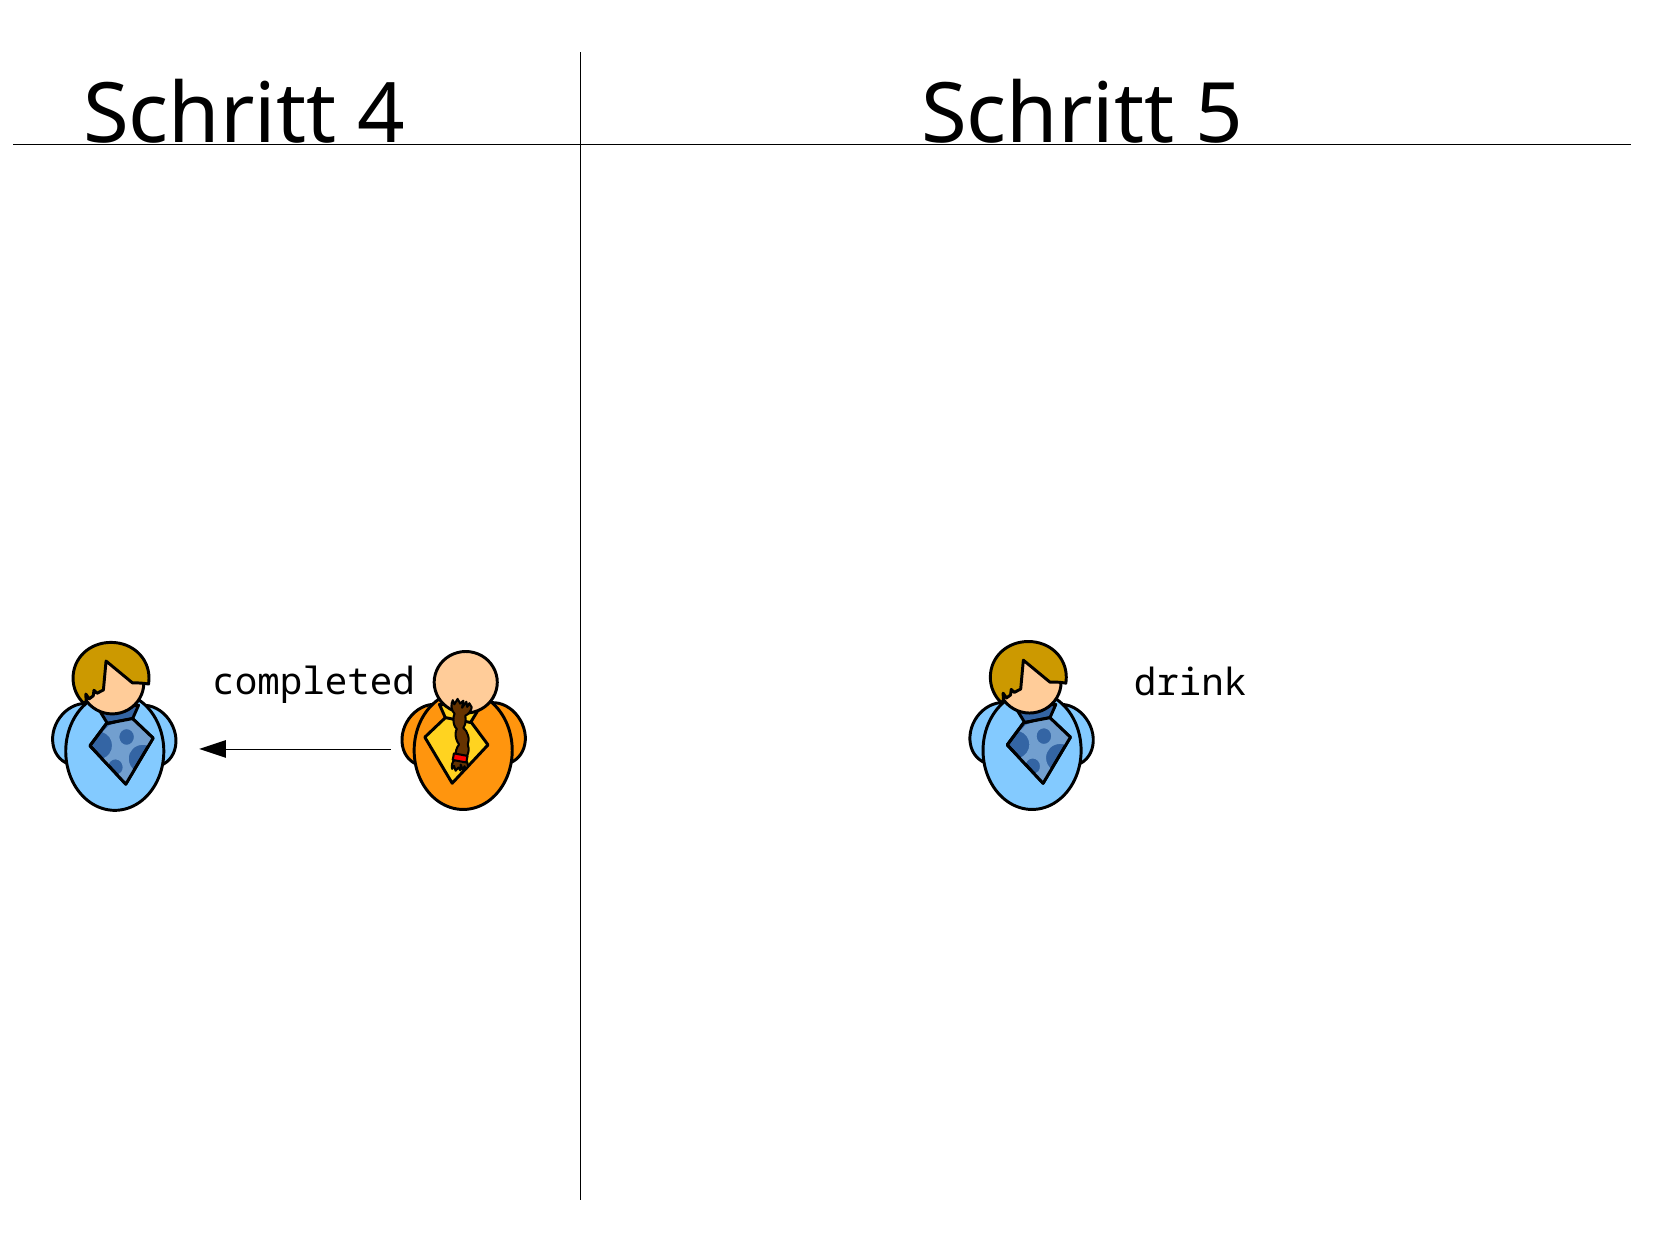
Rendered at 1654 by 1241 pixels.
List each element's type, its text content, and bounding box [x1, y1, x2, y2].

text_box Schritt 5 [906, 46, 1351, 145]
text_box [403, 651, 526, 810]
text_box completed [197, 647, 430, 749]
text_box [52, 642, 176, 811]
text_box Schritt 4 [68, 46, 518, 145]
text_box [969, 641, 1094, 810]
text_box drink [1119, 648, 1262, 751]
